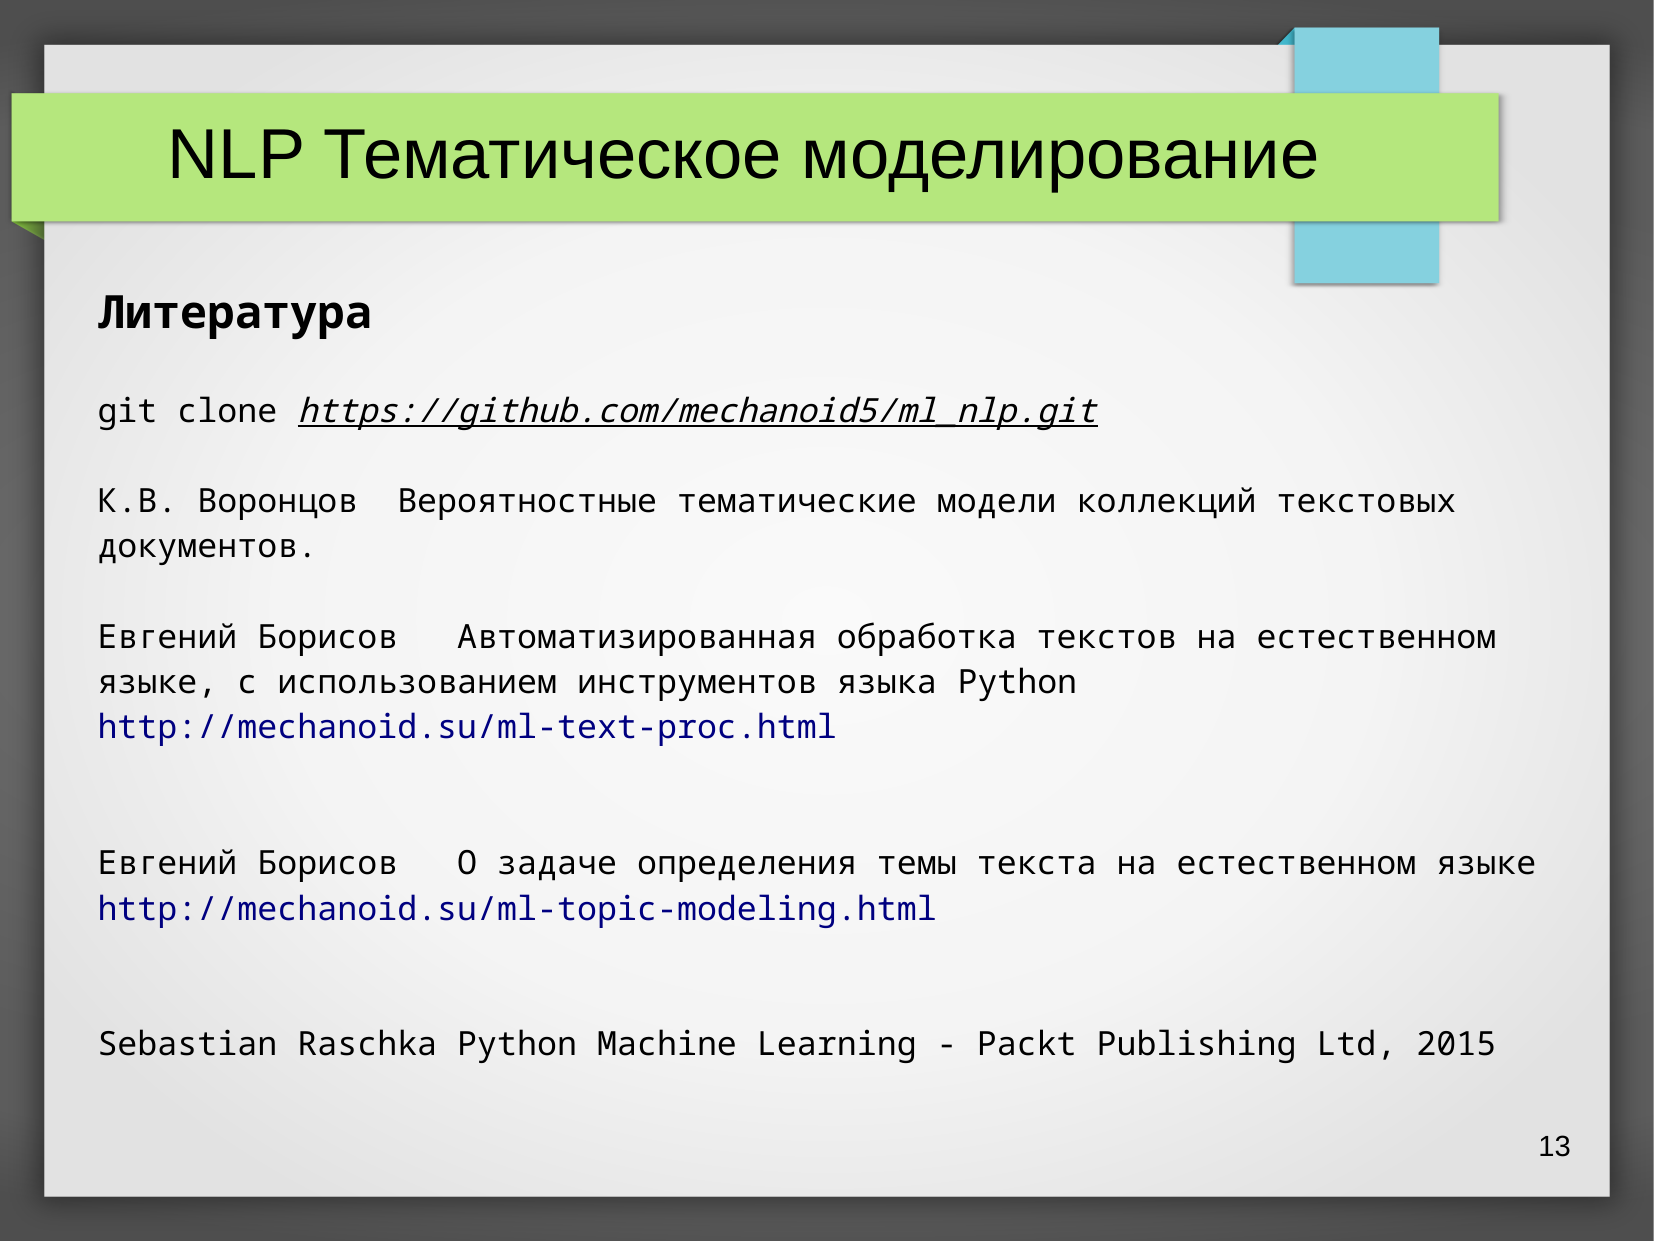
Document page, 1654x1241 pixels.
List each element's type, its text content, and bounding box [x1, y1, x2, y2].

picture [0, 0, 1654, 1241]
text_box Литература git clone https://github.com/mechanoid5/ml_nlp.git К.В. Воронцов Вероятностные тематические модели коллекций текстовых документов. Евгений Борисов Автоматизированная обработка текстов на естественном языке, с использованием инструментов языка Python http://mechanoid.su/ml-text-proc.html Евгений Борисов О задаче определения темы текста на естественном языке http://mechanoid.su/ml-topic-modeling.html Sebastian Raschka Python Machine Learning - Packt Publishing Ltd, 2015 [82, 271, 1607, 1072]
title NLP Тематическое моделирование [82, 113, 1406, 194]
